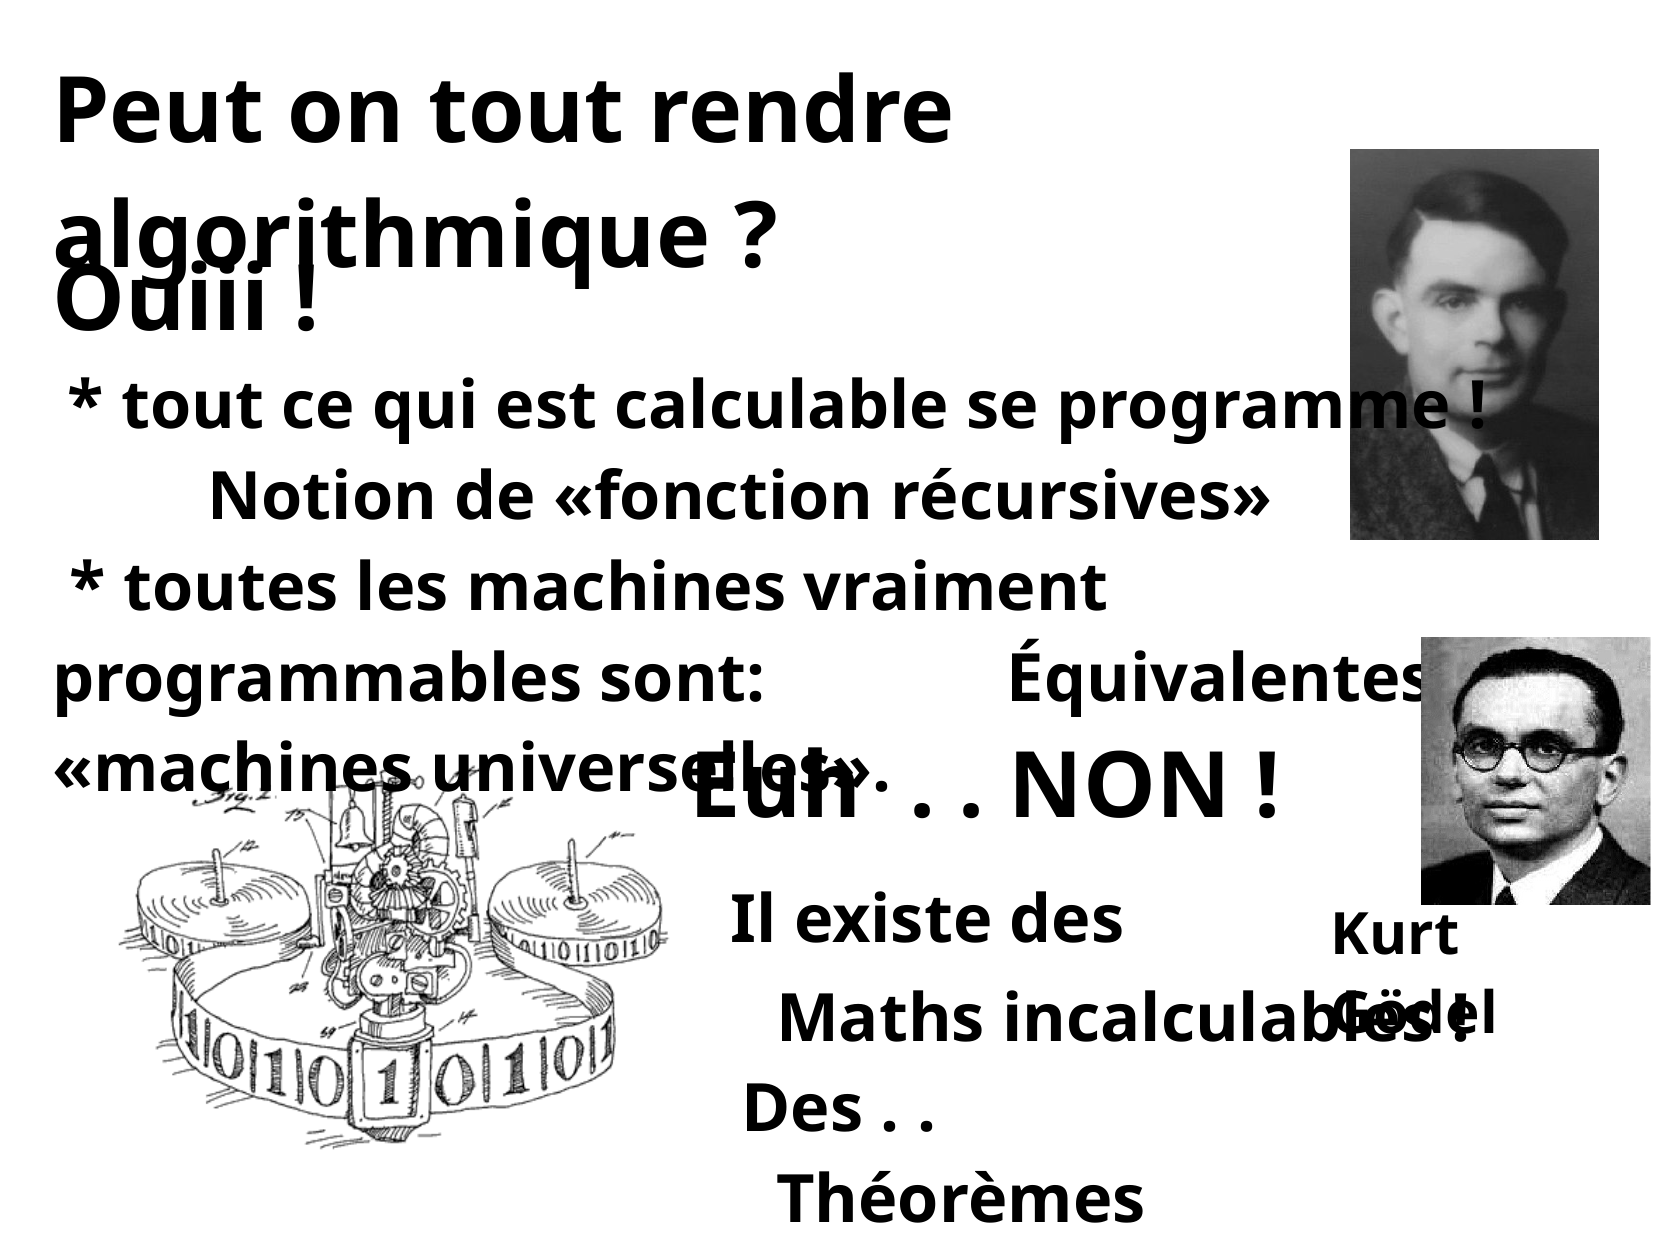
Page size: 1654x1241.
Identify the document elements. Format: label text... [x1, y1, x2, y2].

picture [1350, 149, 1599, 225]
text_box Ouiii ! * tout ce qui est calculable se programme ! Notion de «fonction récursives» * toutes les machines vraiment programmables sont: Équivalentes : «machines universelles». [37, 225, 1651, 702]
text_box Euh . . NON ! Il existe des Maths incalculables ! Des . . Théorèmes indémontrables ! [675, 712, 1613, 1222]
text_box Peut on tout rendre algorithmique ? [37, 37, 1576, 171]
picture [659, 761, 675, 774]
picture [112, 749, 675, 1163]
picture [1421, 637, 1651, 885]
text_box Kurt Gödel [1315, 885, 1654, 976]
